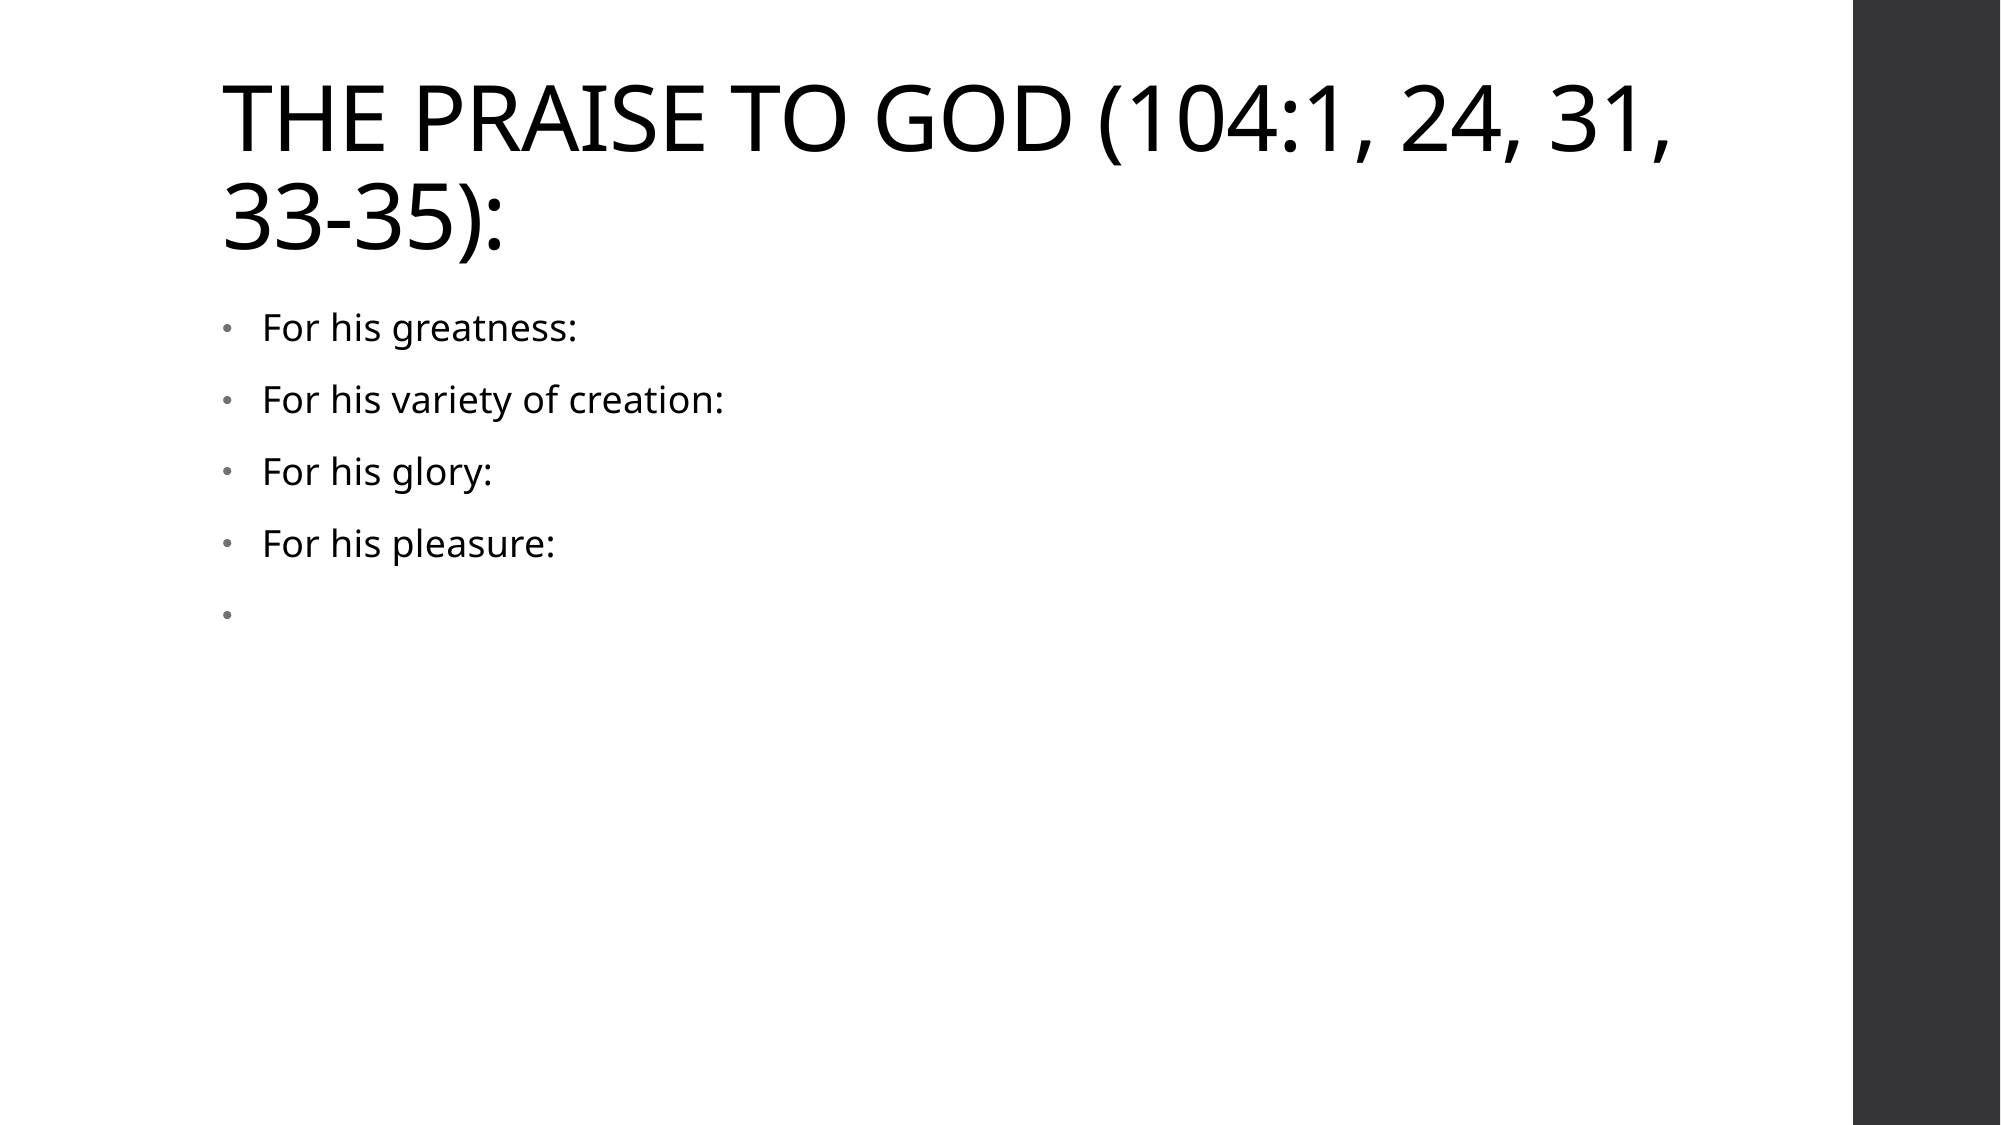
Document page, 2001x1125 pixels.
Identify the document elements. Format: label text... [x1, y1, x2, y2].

title THE PRAISE TO GOD (104:1, 24, 31, 33-35): [206, 60, 1797, 278]
list For his greatness: For his variety of creation: For his glory: For his pleasure: [206, 299, 1617, 1014]
